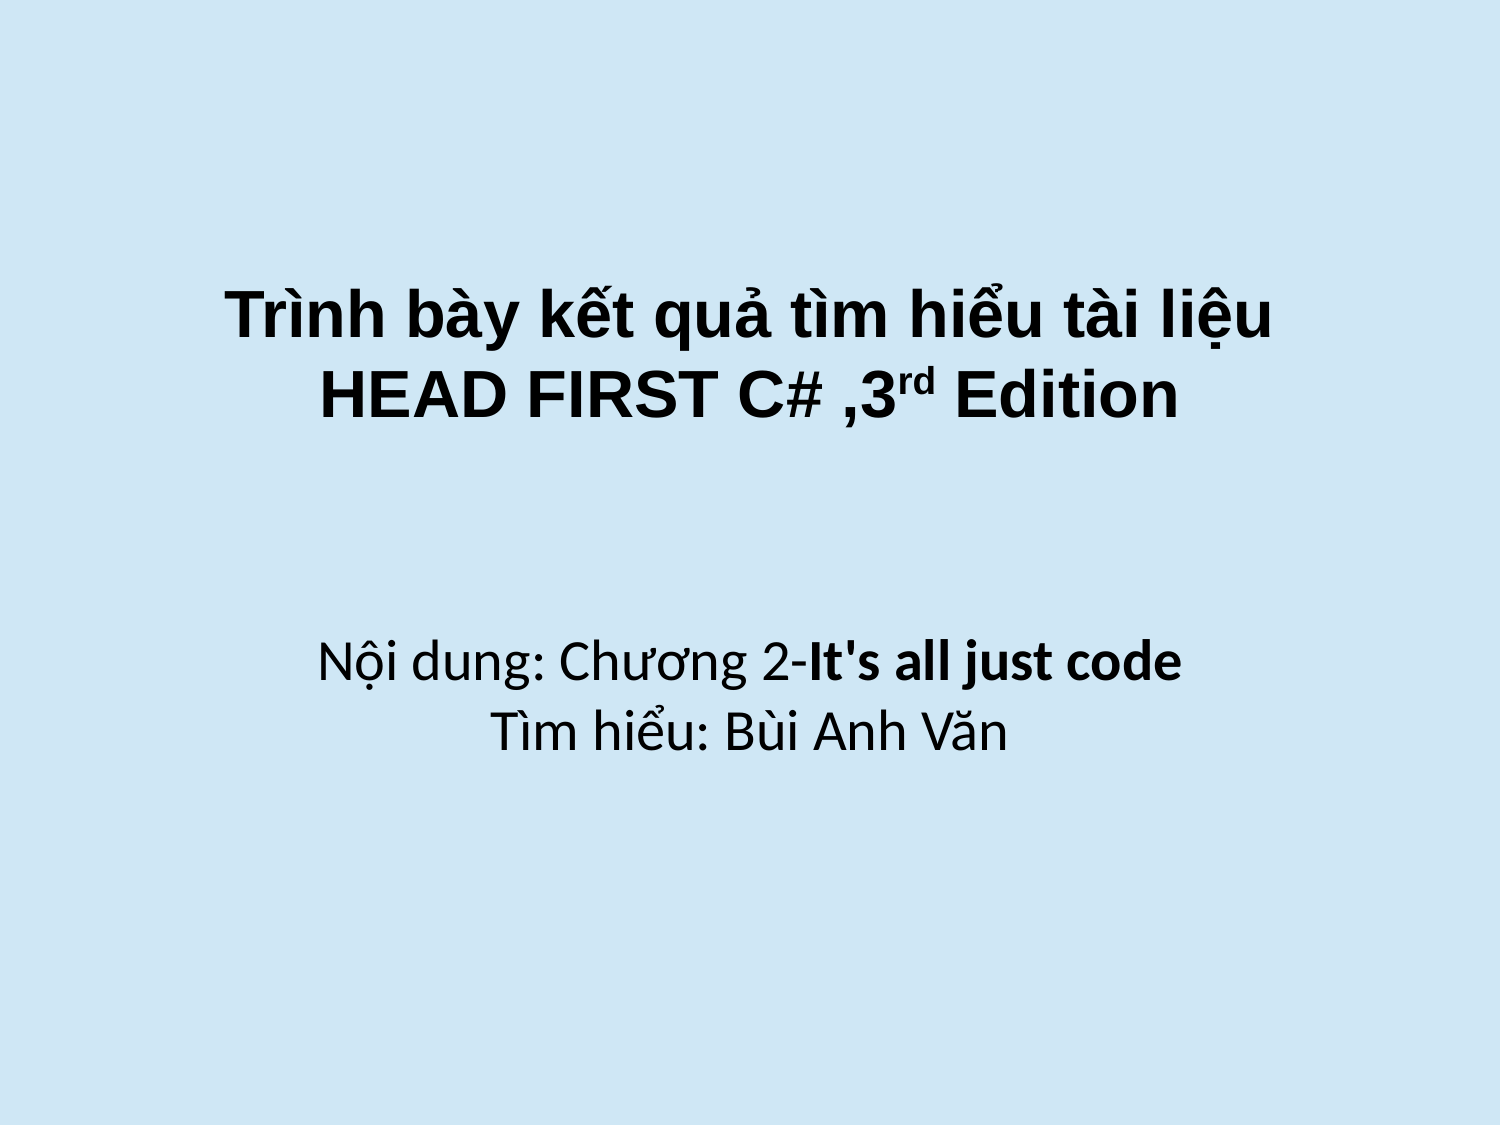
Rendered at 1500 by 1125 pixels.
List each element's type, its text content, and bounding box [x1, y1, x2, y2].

subtitle Trình bày kết quả tìm hiểu tài liệu HEAD FIRST C# ,3rd Edition [75, 263, 1425, 1006]
